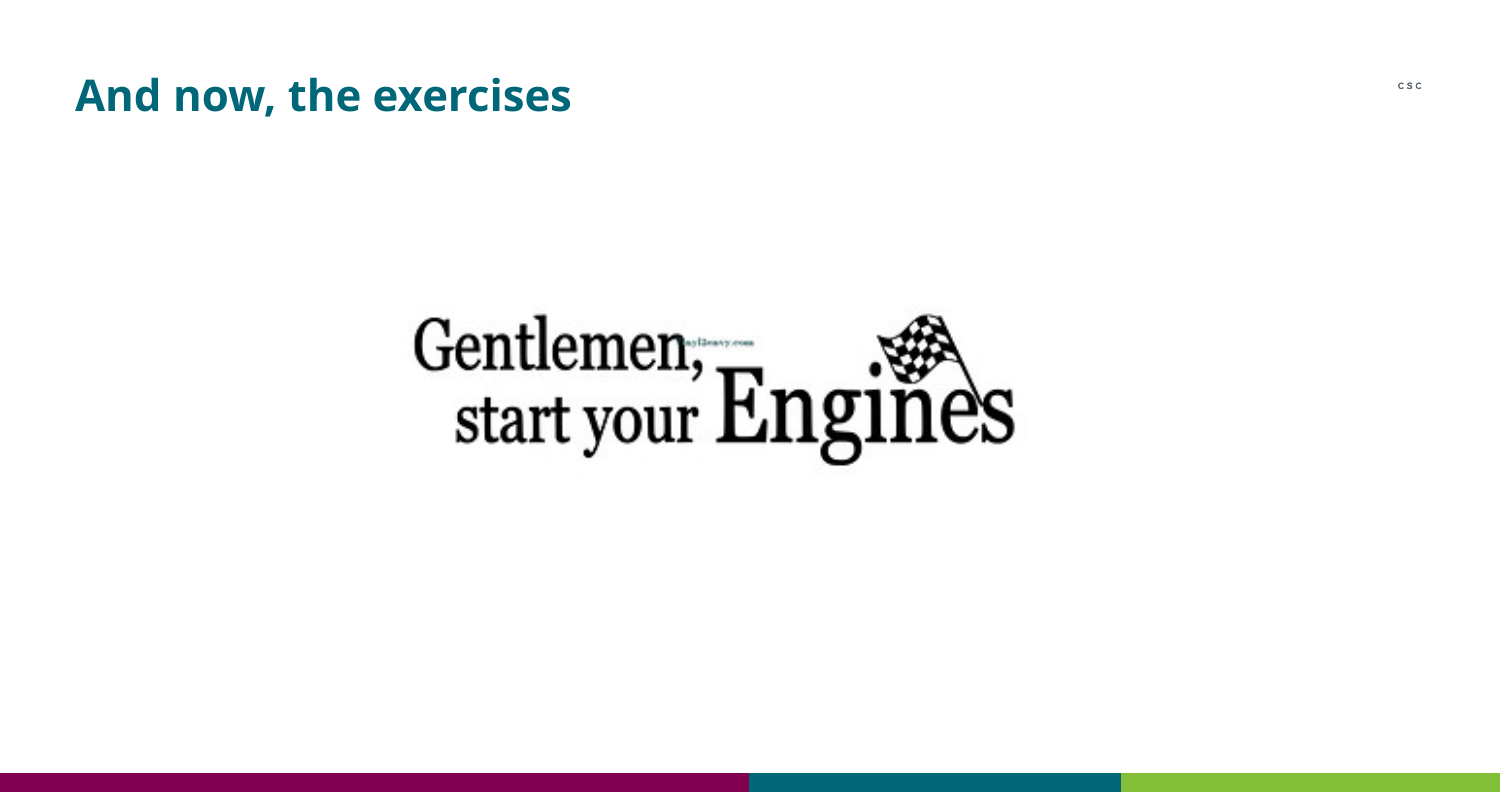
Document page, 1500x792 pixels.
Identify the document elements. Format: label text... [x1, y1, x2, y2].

picture [392, 149, 1052, 674]
title And now, the exercises [75, 28, 1346, 161]
